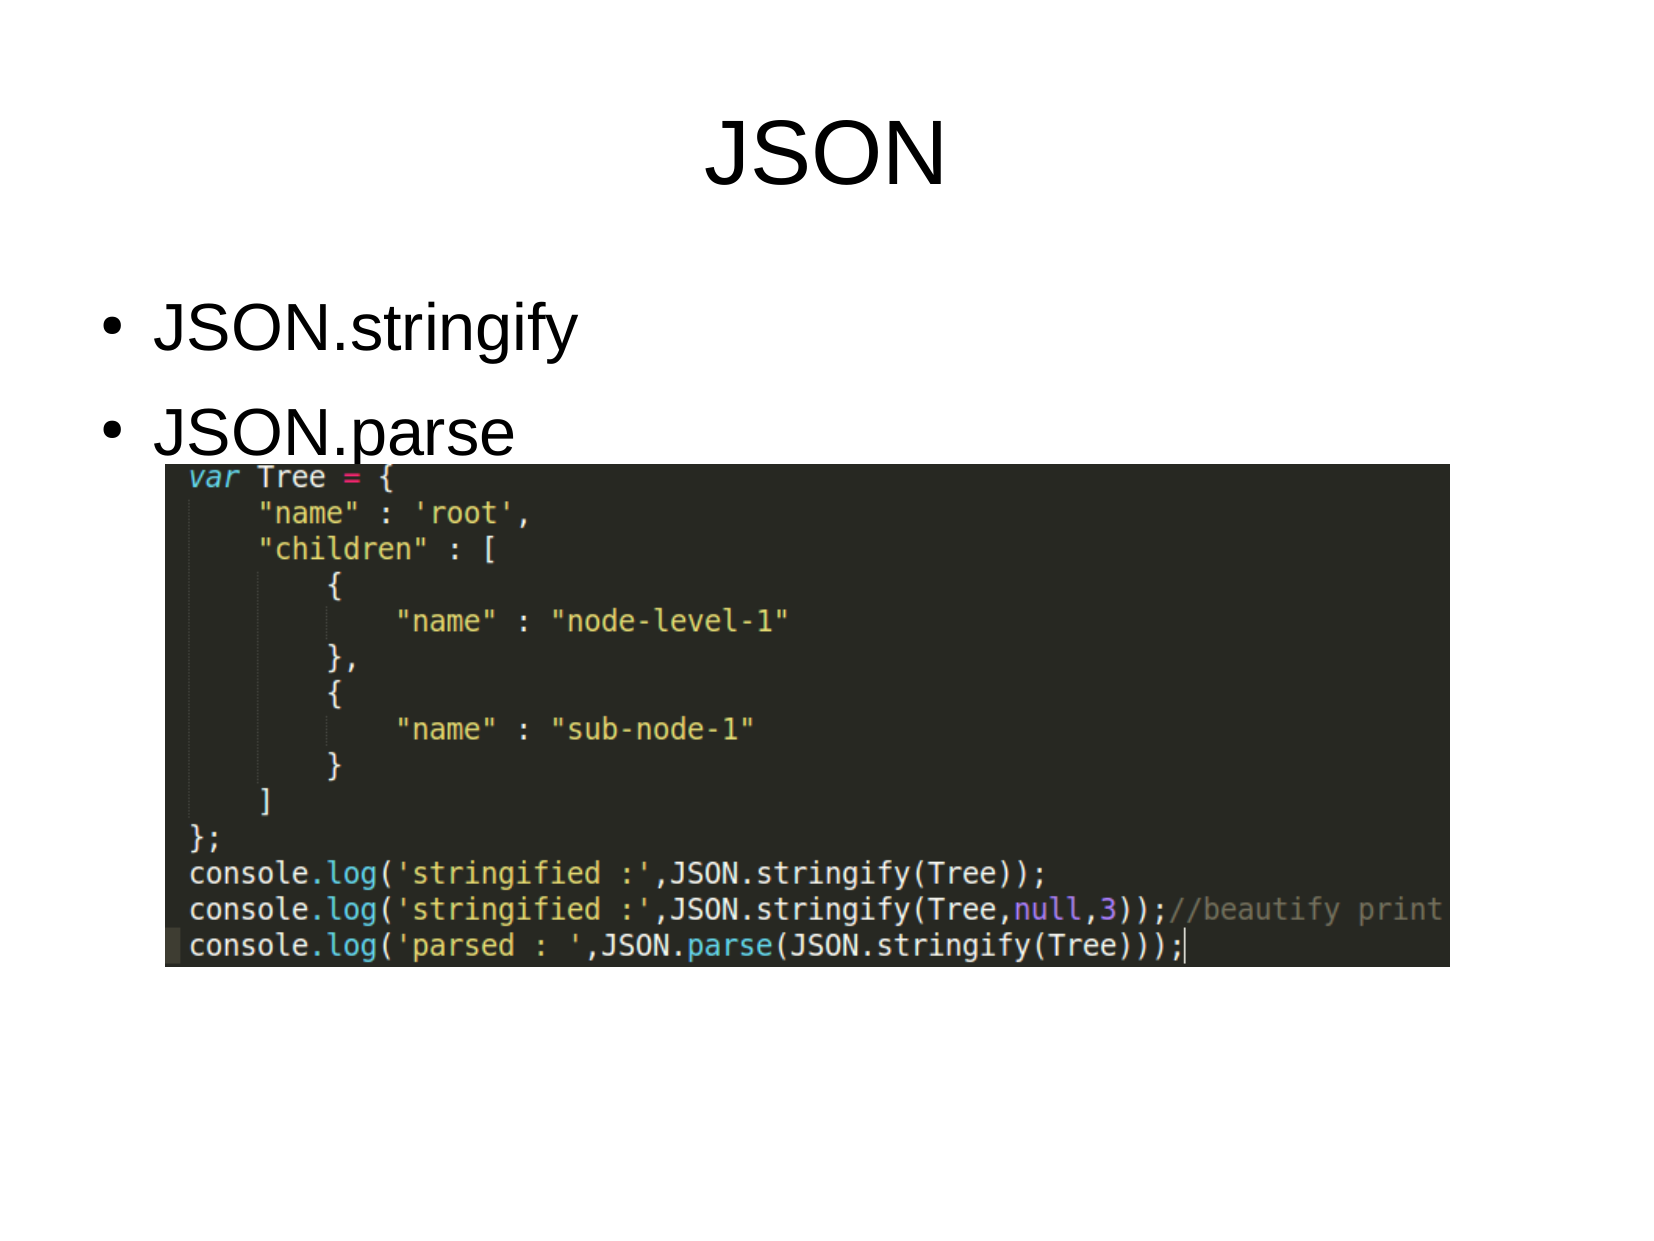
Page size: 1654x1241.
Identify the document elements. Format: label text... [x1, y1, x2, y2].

title JSON [82, 49, 1571, 257]
list JSON.stringify JSON.parse [82, 290, 1538, 1010]
picture [165, 464, 1450, 967]
